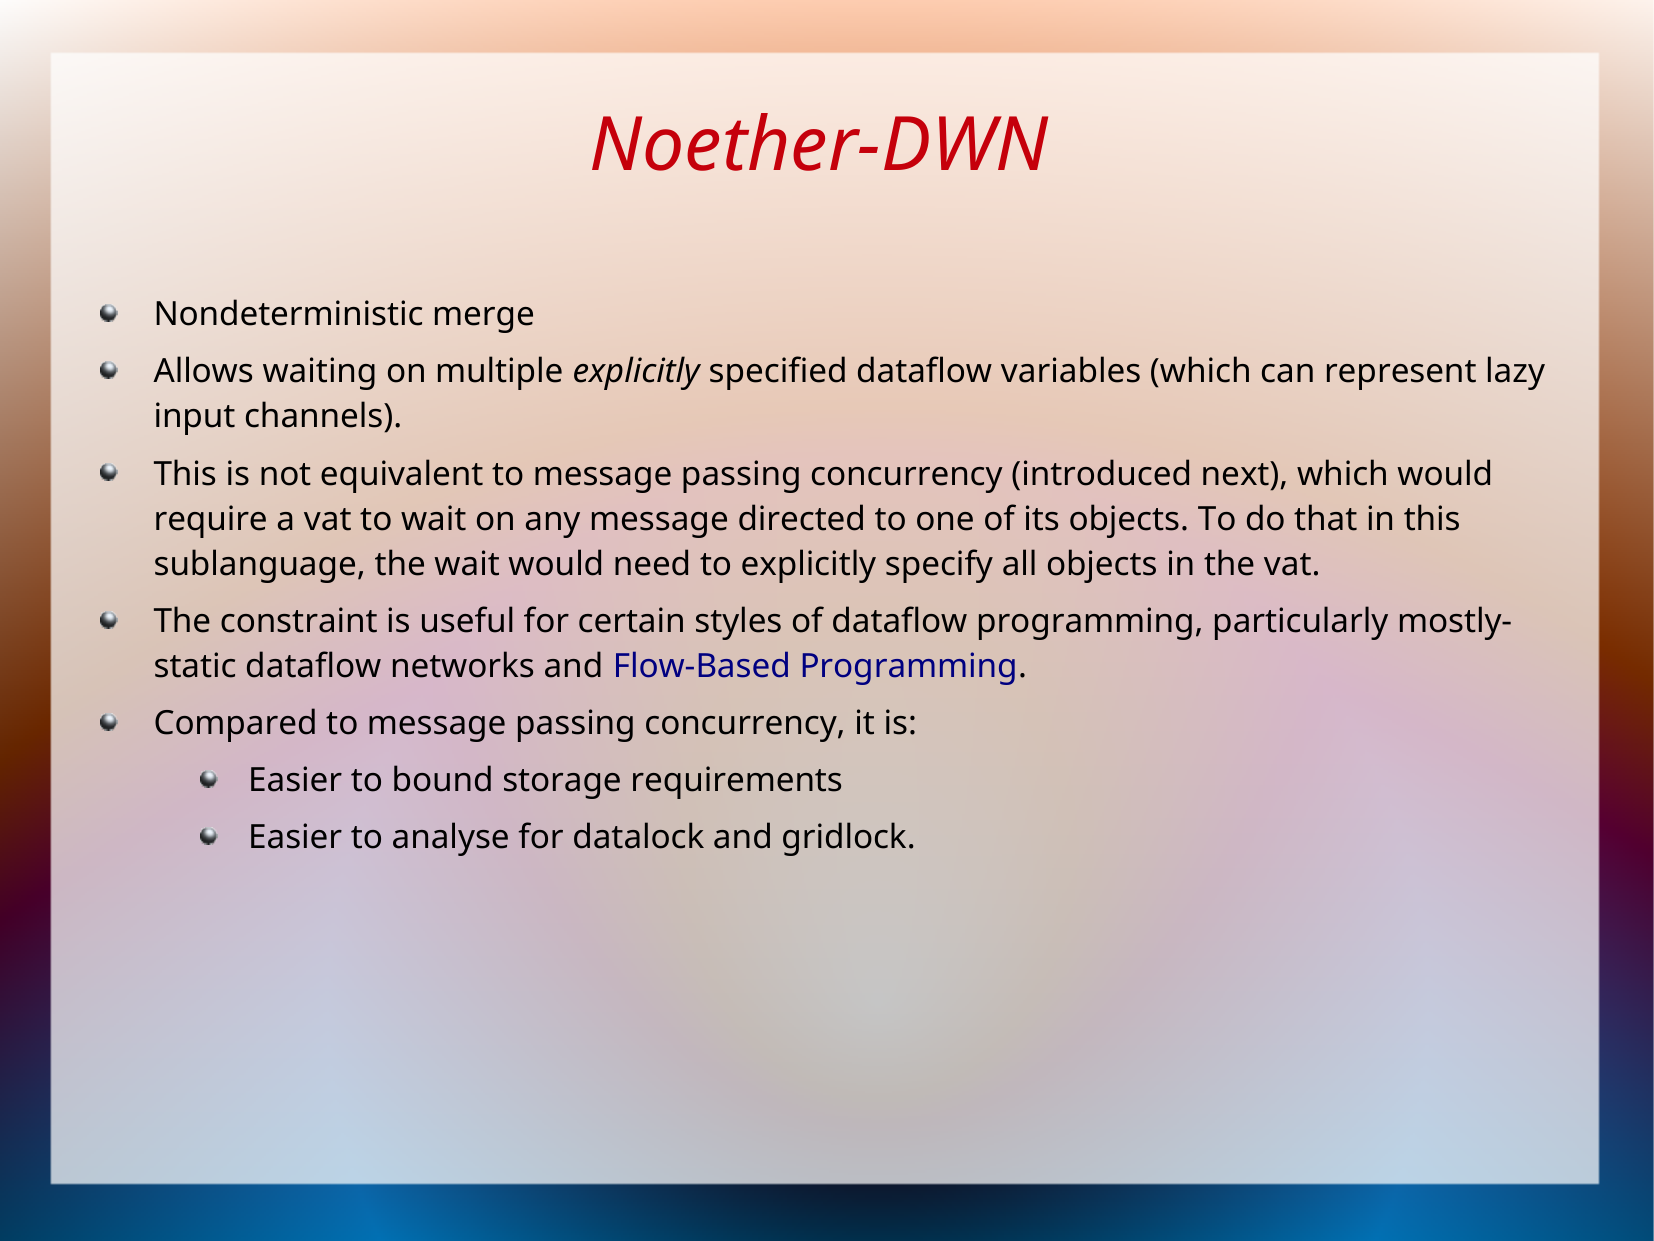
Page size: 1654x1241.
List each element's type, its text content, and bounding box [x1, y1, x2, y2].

title Noether-DWN [75, 45, 1564, 238]
list Nondeterministic merge Allows waiting on multiple explicitly specified dataflow variables (which can represent lazy input channels). This is not equivalent to message passing concurrency (introduced next), which would require a vat to wait on any message directed to one of its objects. To do that in this sublanguage, the wait would need to explicitly specify all objects in the vat. The constraint is useful for certain styles of dataflow programming, particularly mostly-static dataflow networks and Flow-Based Programming. Compared to message passing concurrency, it is: Easier to bound storage requirements Easier to analyse for datalock and gridlock. [82, 290, 1571, 1094]
picture [0, 0, 1654, 1241]
